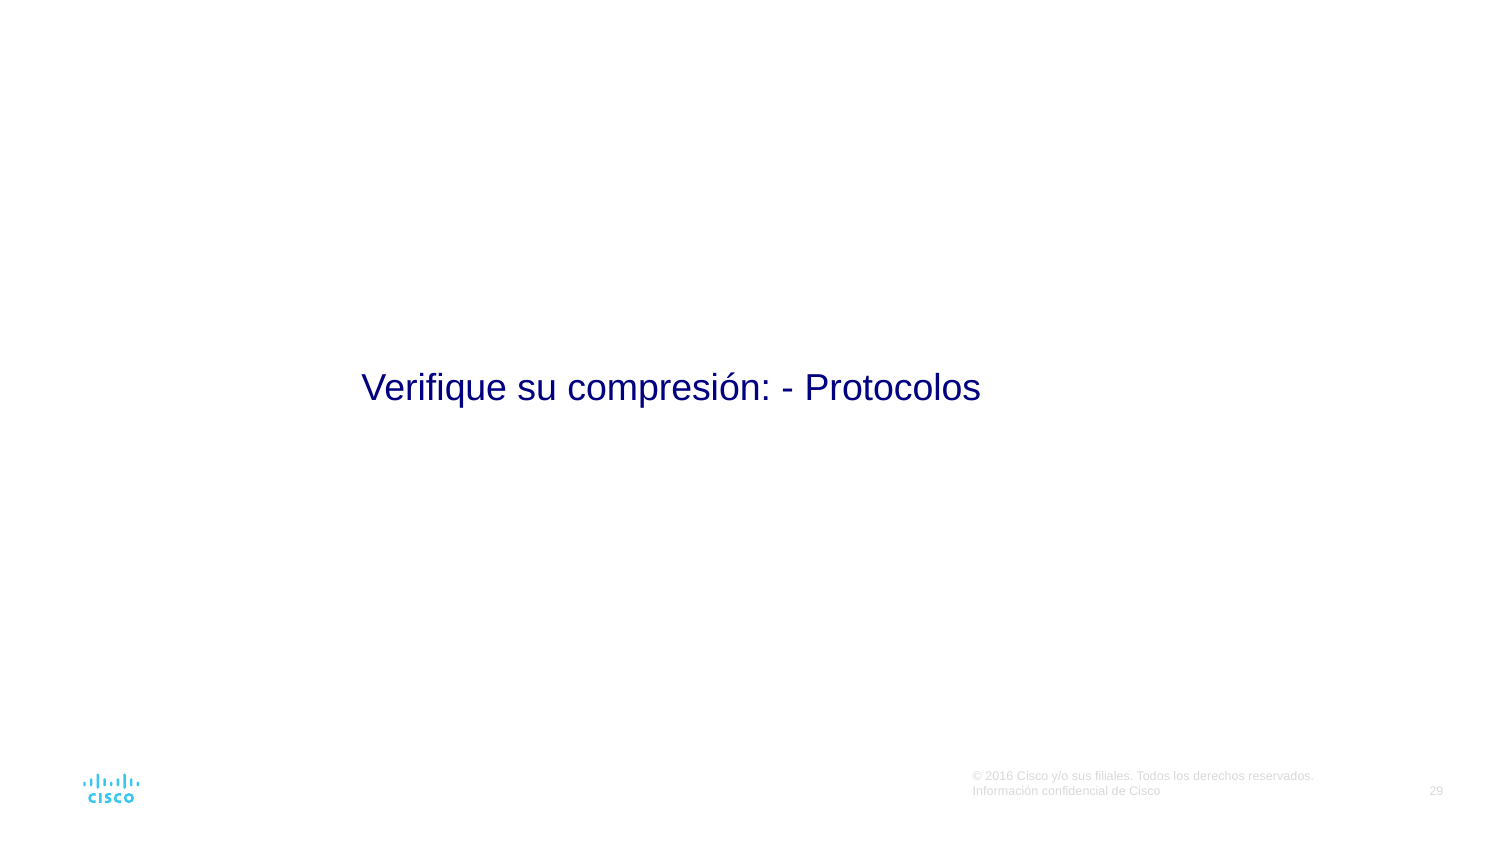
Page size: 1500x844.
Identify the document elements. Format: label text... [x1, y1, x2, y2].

text_box Verifique su compresión: - Protocolos [346, 358, 1148, 434]
